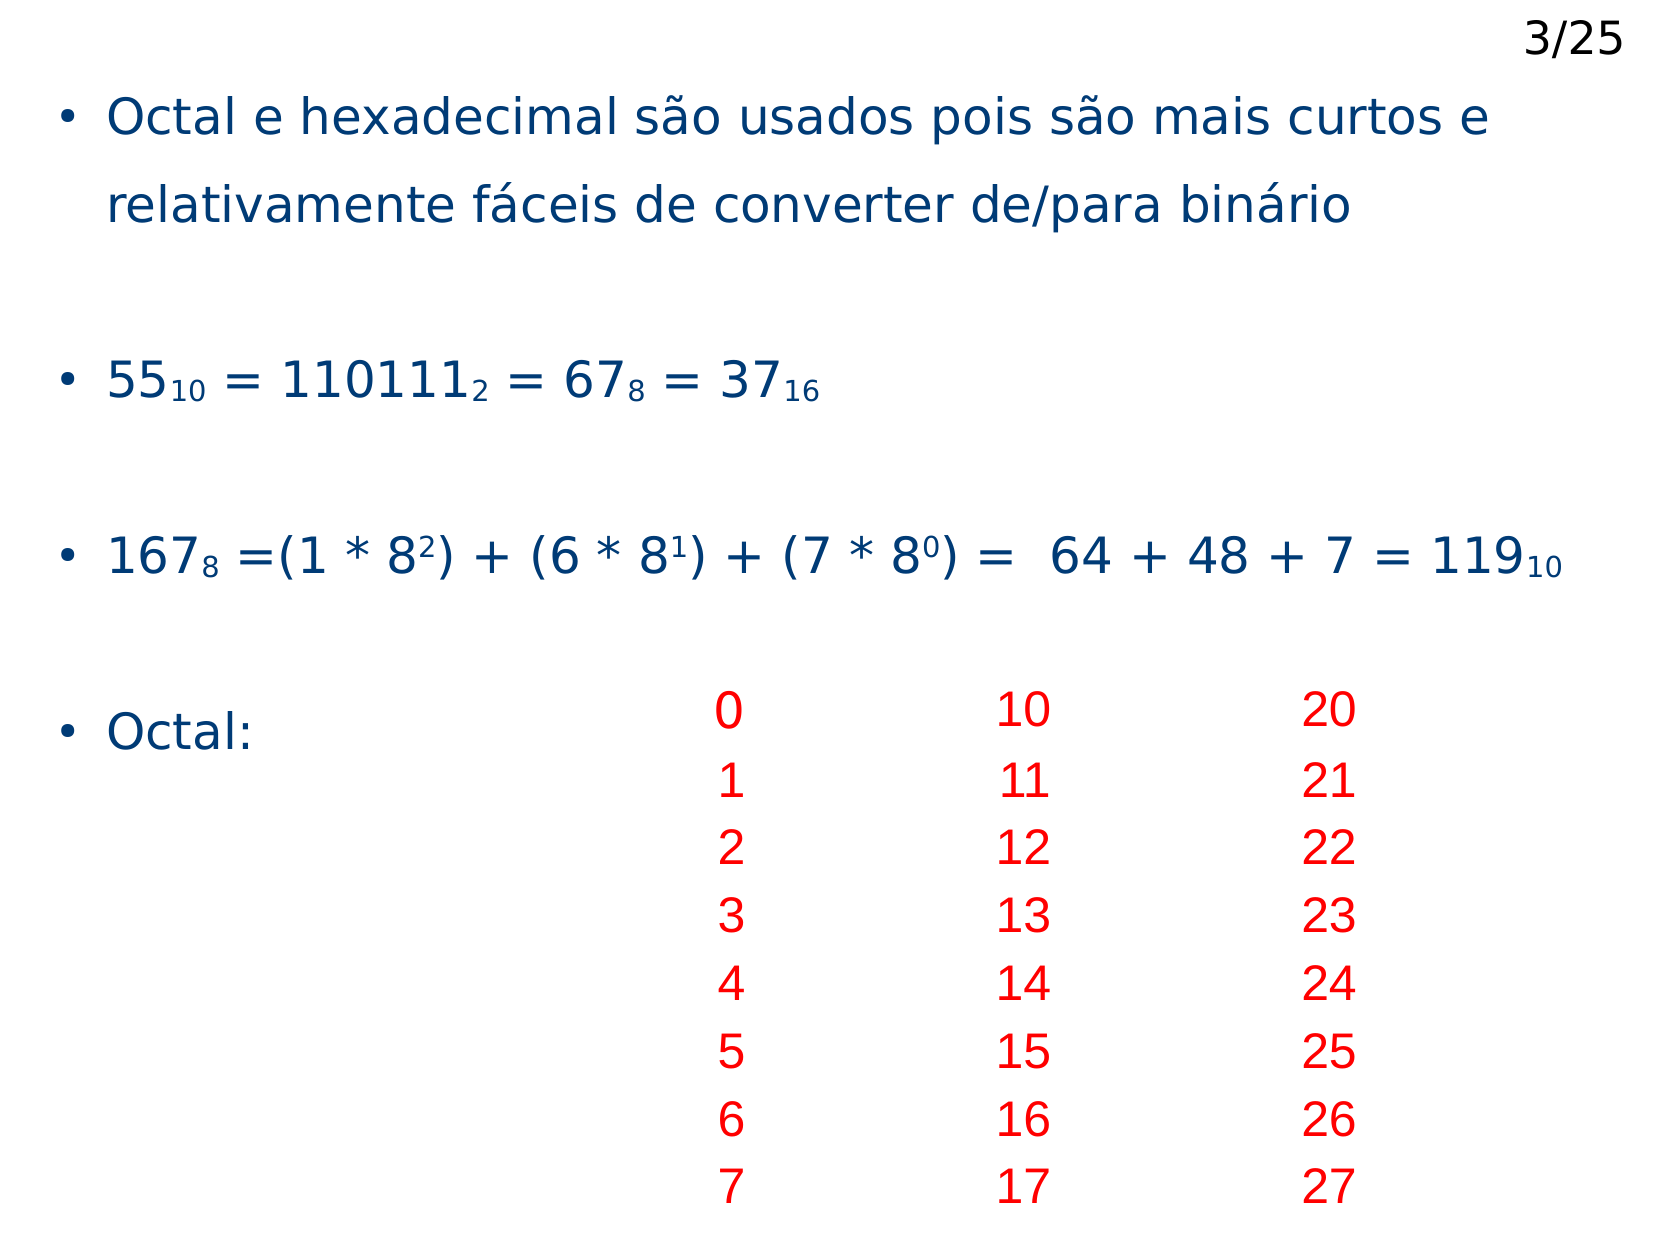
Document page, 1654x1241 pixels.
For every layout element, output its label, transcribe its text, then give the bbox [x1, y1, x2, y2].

table_cell 15 [751, 1017, 1057, 1085]
table_cell 16 [751, 1085, 1057, 1153]
table_cell 27 [1057, 1153, 1363, 1220]
table_cell 11 [751, 746, 1057, 814]
table_cell 24 [1057, 949, 1363, 1017]
table_cell 22 [1057, 814, 1363, 881]
table_cell 25 [1057, 1017, 1363, 1085]
table_cell 21 [1057, 746, 1363, 814]
list Octal e hexadecimal são usados pois são mais curtos e relativamente fáceis de converter de/para binário 5510 = 1101112 = 678 = 3716 1678 =(1 * 82) + (6 * 81) + (7 * 80) = 64 + 48 + 7 = 11910 Octal: [59, 59, 1625, 1211]
table_cell 17 [751, 1153, 1057, 1220]
table_cell 5 [446, 1017, 751, 1085]
table_header 0 [446, 676, 751, 746]
table_cell 1 [446, 746, 751, 814]
table_cell 7 [446, 1153, 751, 1220]
table_header 10 [751, 676, 1057, 746]
table_cell 26 [1057, 1085, 1363, 1153]
table_cell 3 [446, 881, 751, 949]
table_cell 6 [446, 1085, 751, 1153]
table_cell 12 [751, 814, 1057, 881]
table_cell 23 [1057, 881, 1363, 949]
table_cell 4 [446, 949, 751, 1017]
table_cell 13 [751, 881, 1057, 949]
table_cell 14 [751, 949, 1057, 1017]
table_header 20 [1057, 676, 1363, 746]
table_cell 2 [446, 814, 751, 881]
